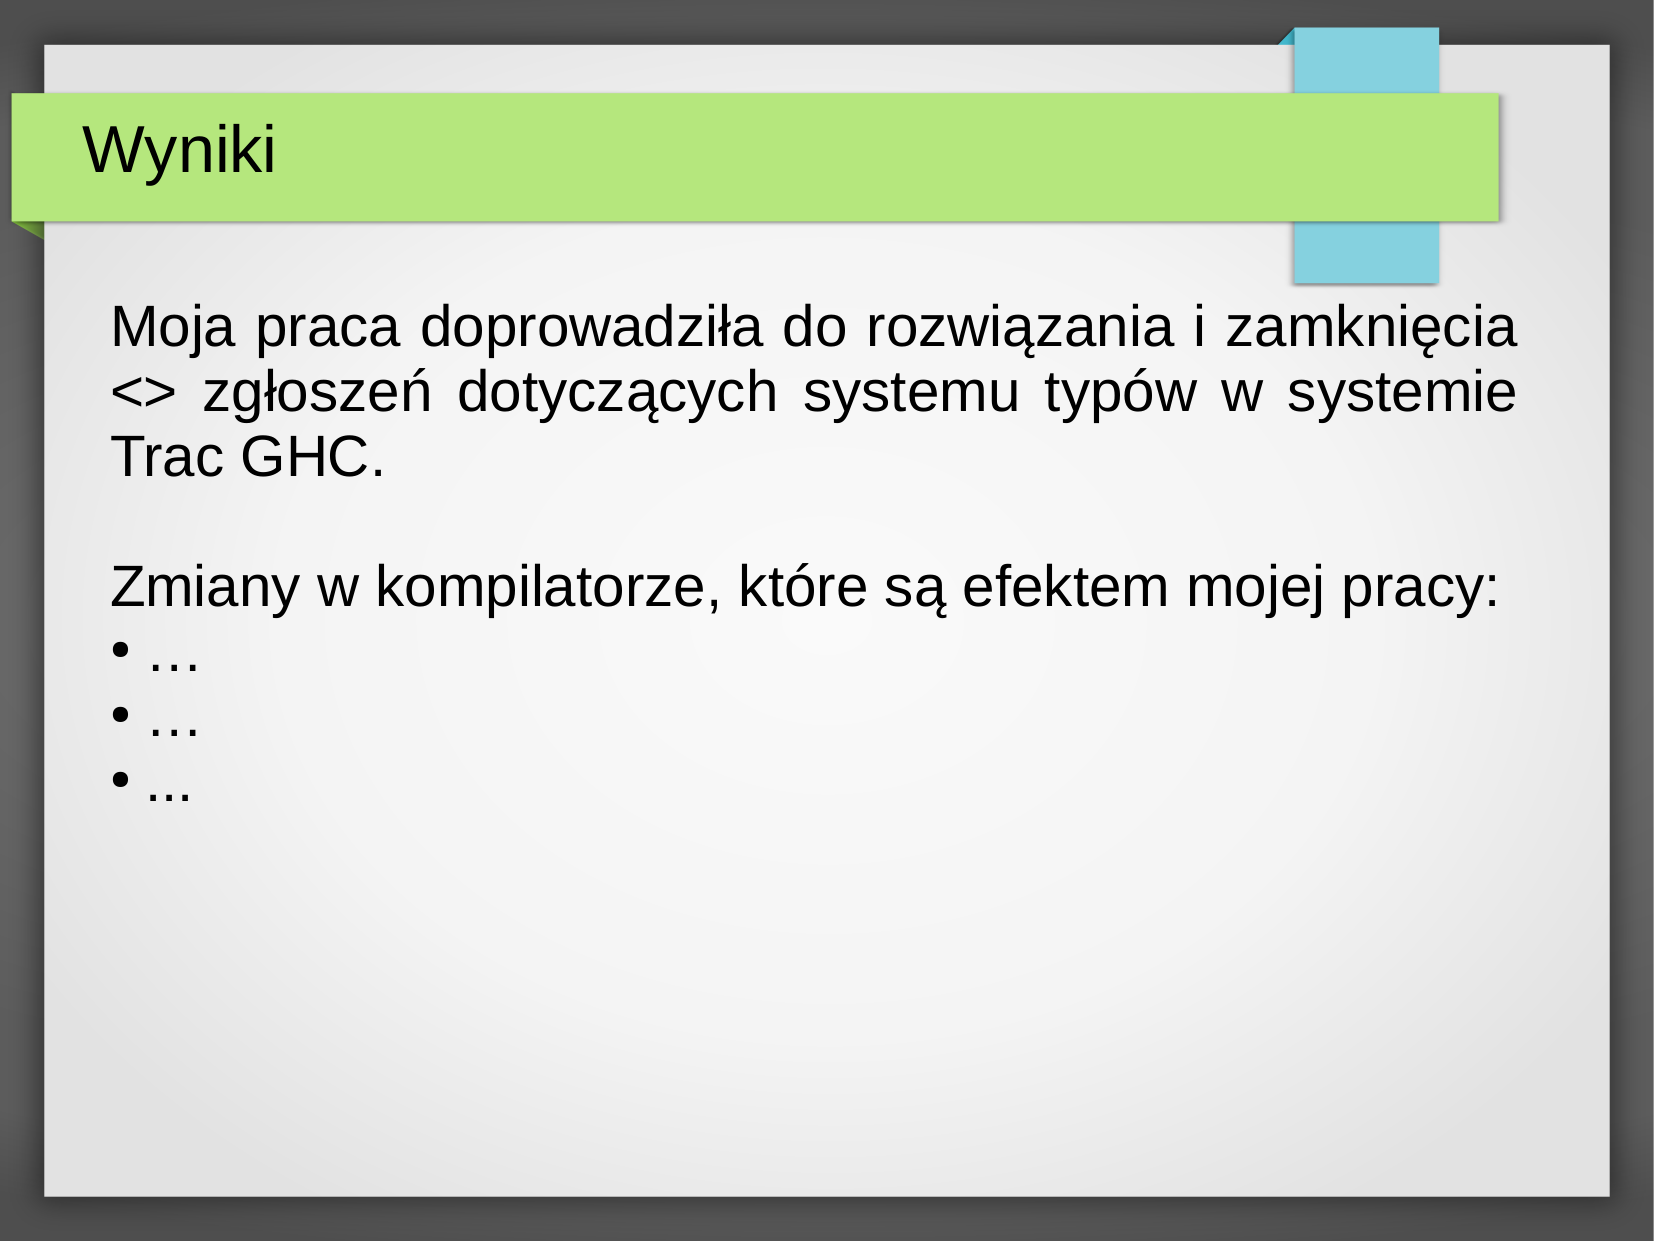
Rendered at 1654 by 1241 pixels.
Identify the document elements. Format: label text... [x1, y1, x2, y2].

text_box Moja praca doprowadziła do rozwiązania i zamknięcia <> zgłoszeń dotyczących systemu typów w systemie Trac GHC. Zmiany w kompilatorze, które są efektem mojej pracy: … … ... [95, 286, 1535, 822]
picture [0, 0, 1654, 1241]
title Wyniki [82, 47, 1571, 252]
